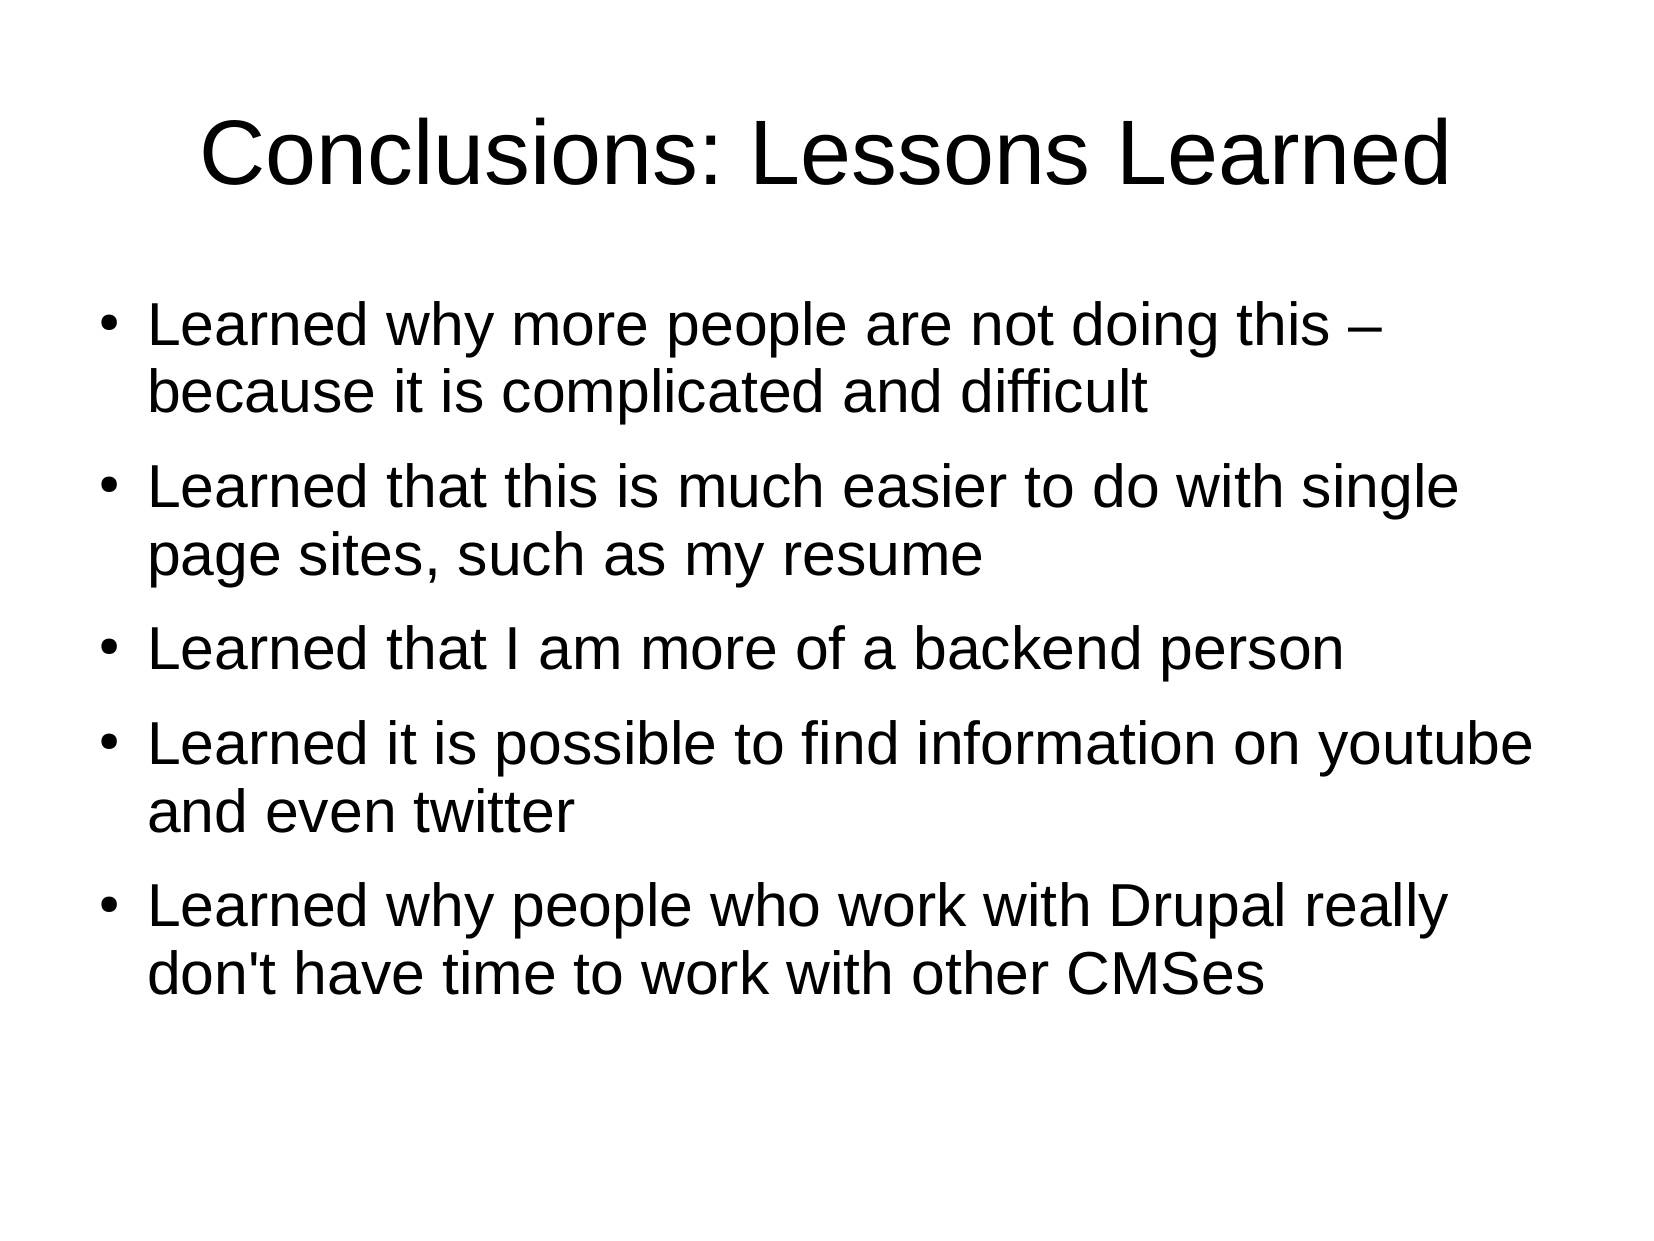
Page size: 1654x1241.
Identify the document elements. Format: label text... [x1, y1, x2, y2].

title Conclusions: Lessons Learned [82, 49, 1571, 257]
list Learned why more people are not doing this – because it is complicated and difficult Learned that this is much easier to do with single page sites, such as my resume Learned that I am more of a backend person Learned it is possible to find information on youtube and even twitter Learned why people who work with Drupal really don't have time to work with other CMSes [82, 290, 1571, 1010]
